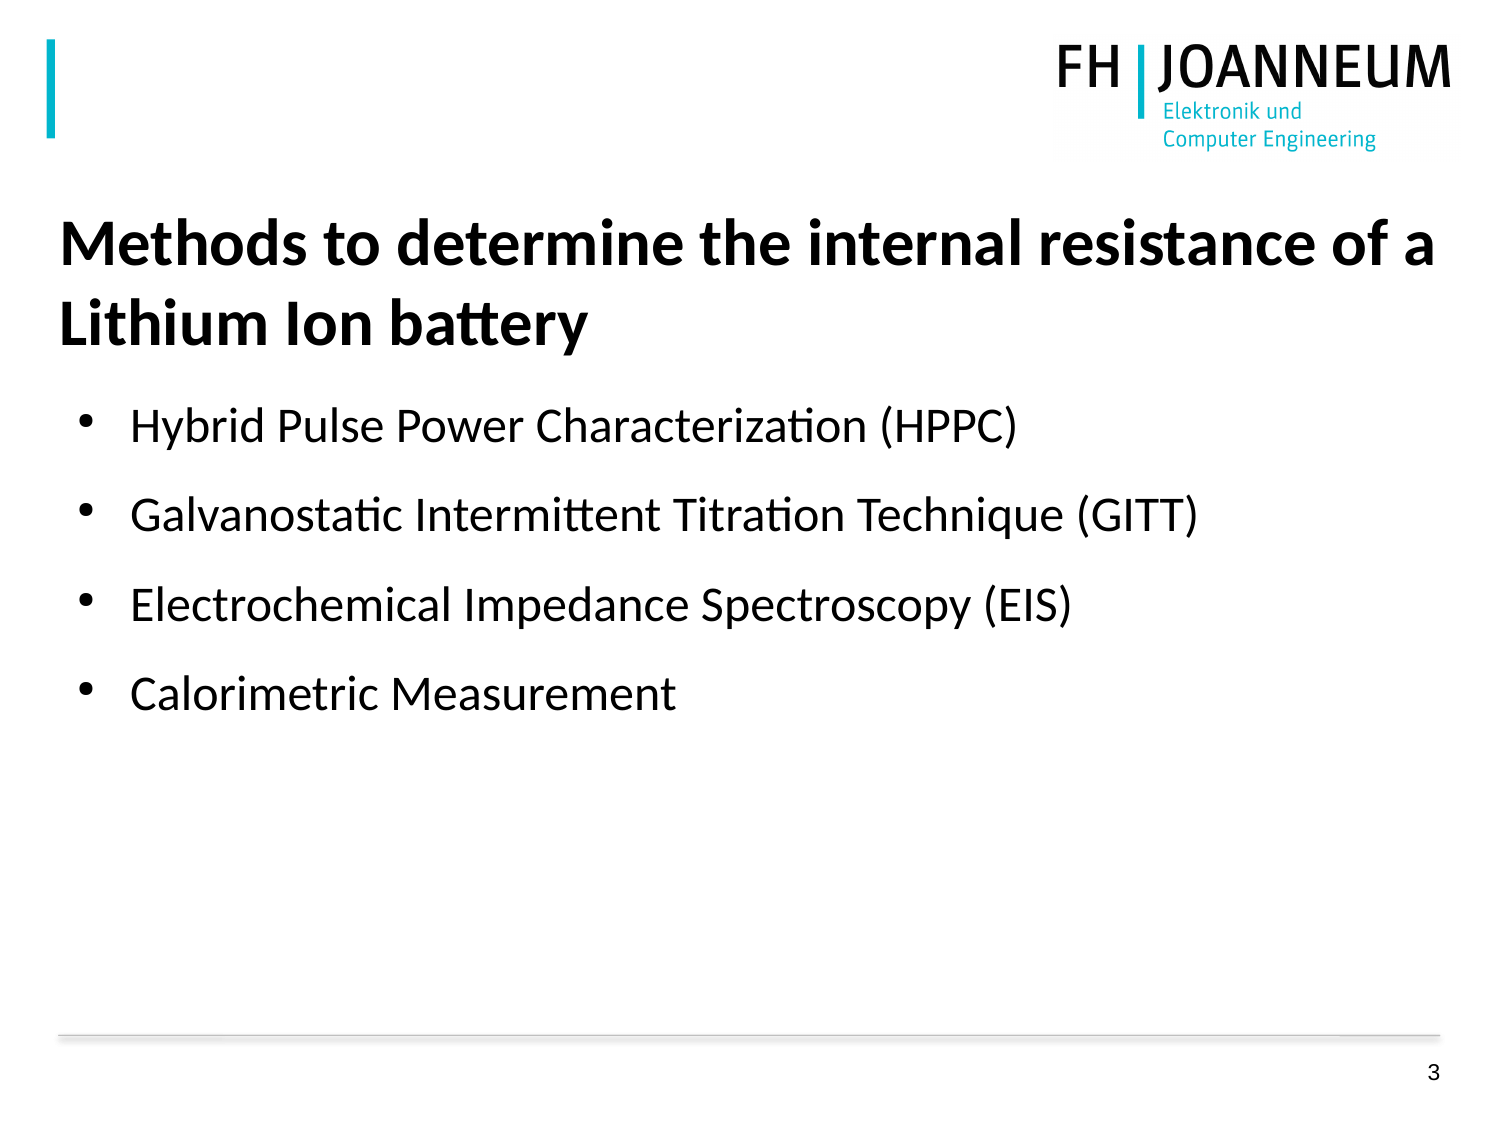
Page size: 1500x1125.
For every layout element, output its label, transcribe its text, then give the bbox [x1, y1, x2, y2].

title Methods to determine the internal resistance of a Lithium Ion battery [44, 178, 1456, 367]
list Hybrid Pulse Power Characterization (HPPC) Galvanostatic Intermittent Titration Technique (GITT) Electrochemical Impedance Spectroscopy (EIS) Calorimetric Measurement [44, 384, 1456, 1000]
picture [52, 37, 57, 140]
picture [1053, 34, 1461, 162]
